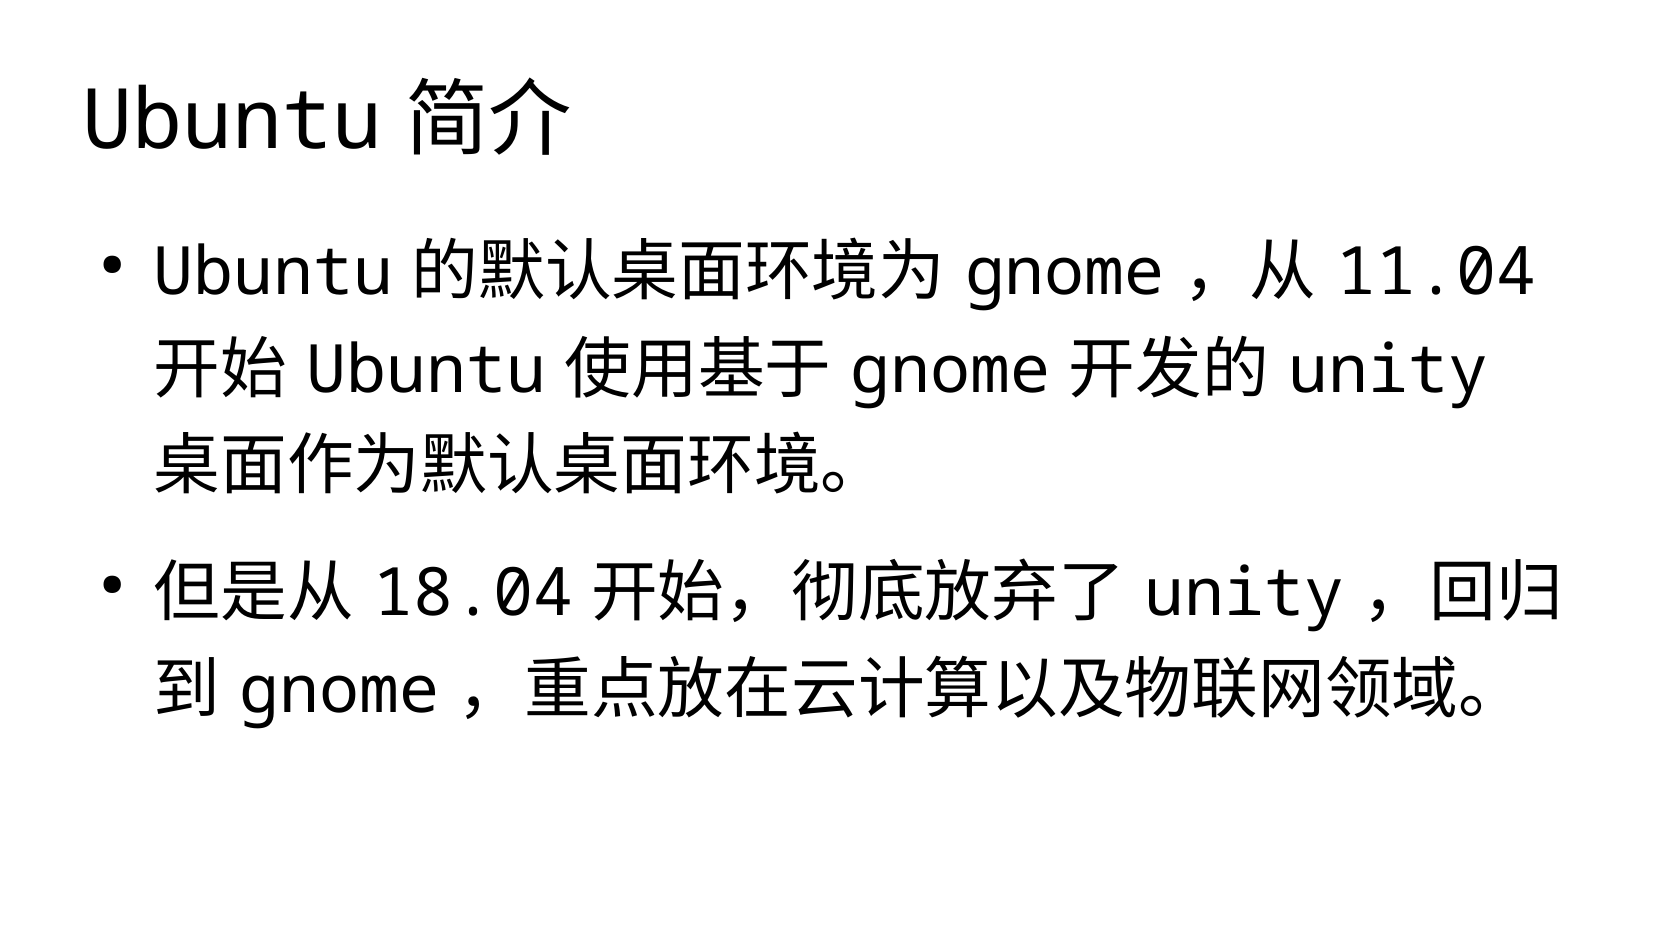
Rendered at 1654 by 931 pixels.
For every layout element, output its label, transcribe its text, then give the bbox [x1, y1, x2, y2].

title Ubuntu简介 [82, 37, 1571, 189]
list Ubuntu的默认桌面环境为gnome，从11.04开始Ubuntu使用基于gnome开发的unity桌面作为默认桌面环境。 但是从18.04开始，彻底放弃了unity，回归到gnome，重点放在云计算以及物联网领域。 [82, 217, 1571, 898]
